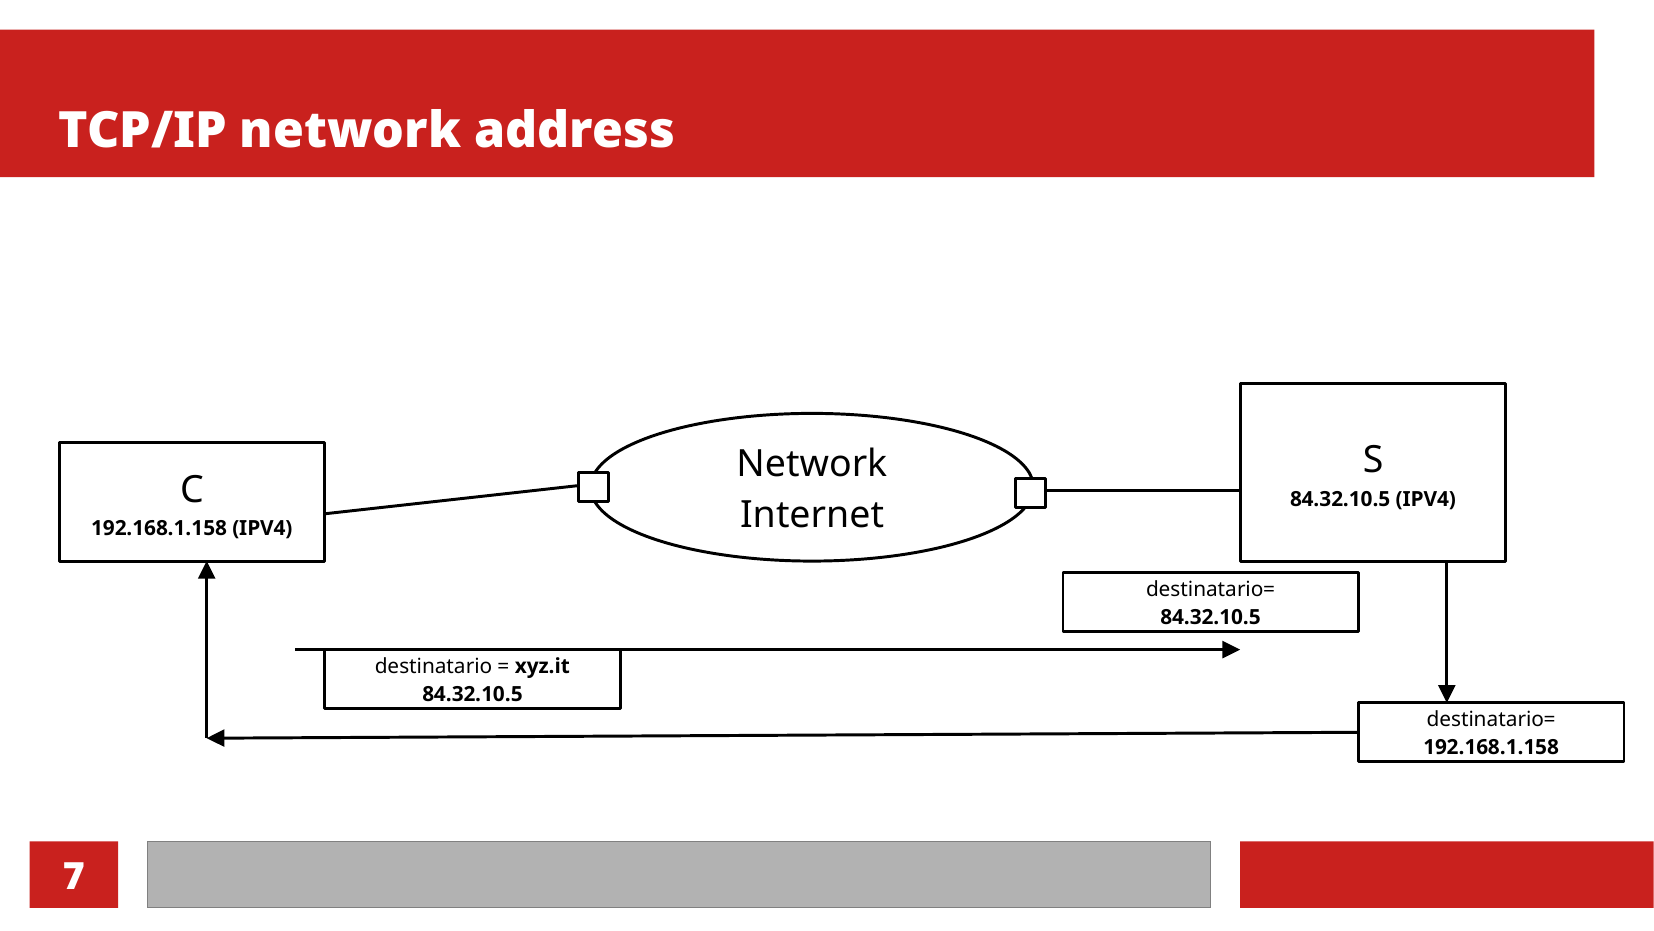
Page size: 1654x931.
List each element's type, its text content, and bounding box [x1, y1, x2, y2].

title TCP/IP network address [59, 44, 1595, 163]
text_box S 84.32.10.5 (IPV4) [1240, 383, 1506, 562]
text_box [578, 472, 609, 502]
text_box Network Internet [595, 413, 1032, 562]
text_box destinatario= 84.32.10.5 [1062, 572, 1359, 632]
text_box destinatario = xyz.it 84.32.10.5 [324, 649, 621, 709]
text_box [1015, 478, 1046, 508]
text_box destinatario= 192.168.1.158 [1358, 702, 1625, 762]
text_box C 192.168.1.158 (IPV4) [59, 442, 325, 562]
